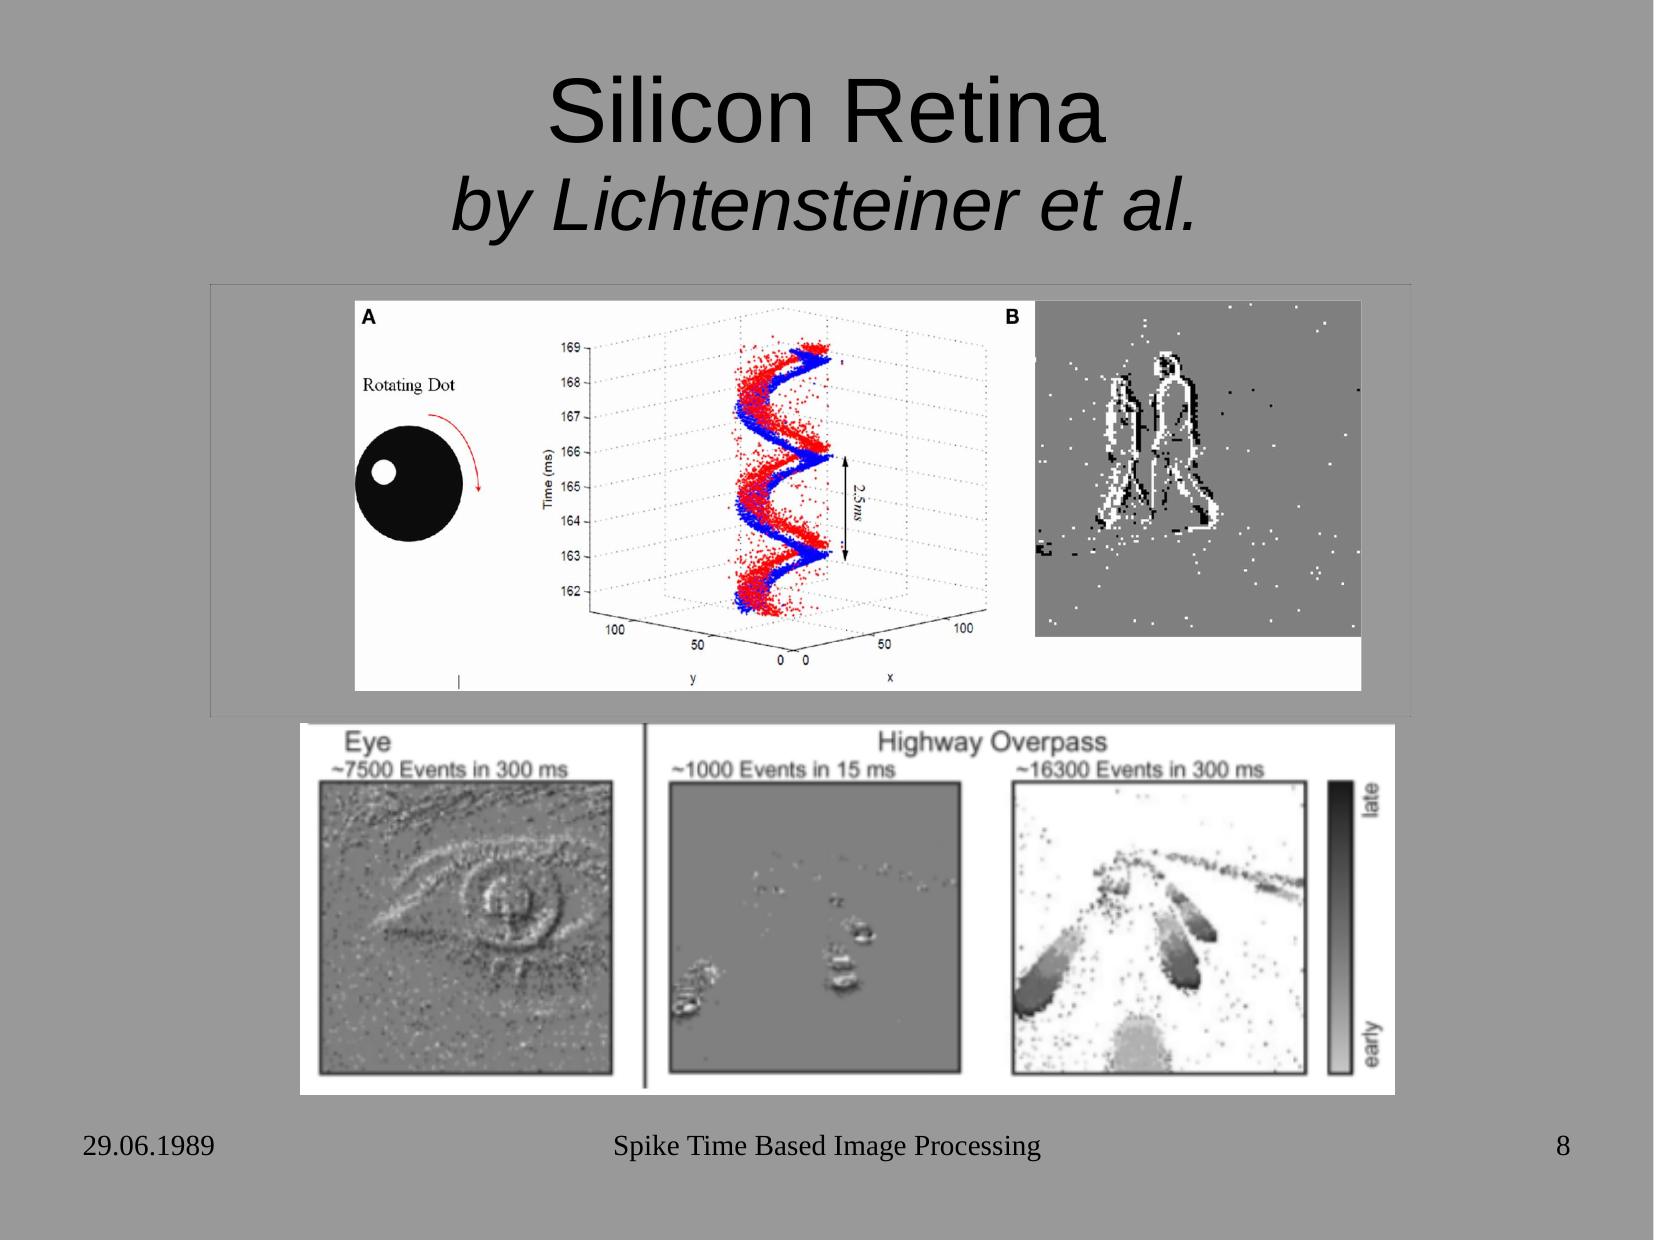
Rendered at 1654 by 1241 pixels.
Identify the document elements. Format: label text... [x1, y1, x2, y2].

title Silicon Retina by Lichtensteiner et al. [82, 49, 1571, 257]
picture [210, 284, 1411, 717]
picture [300, 723, 1395, 1096]
